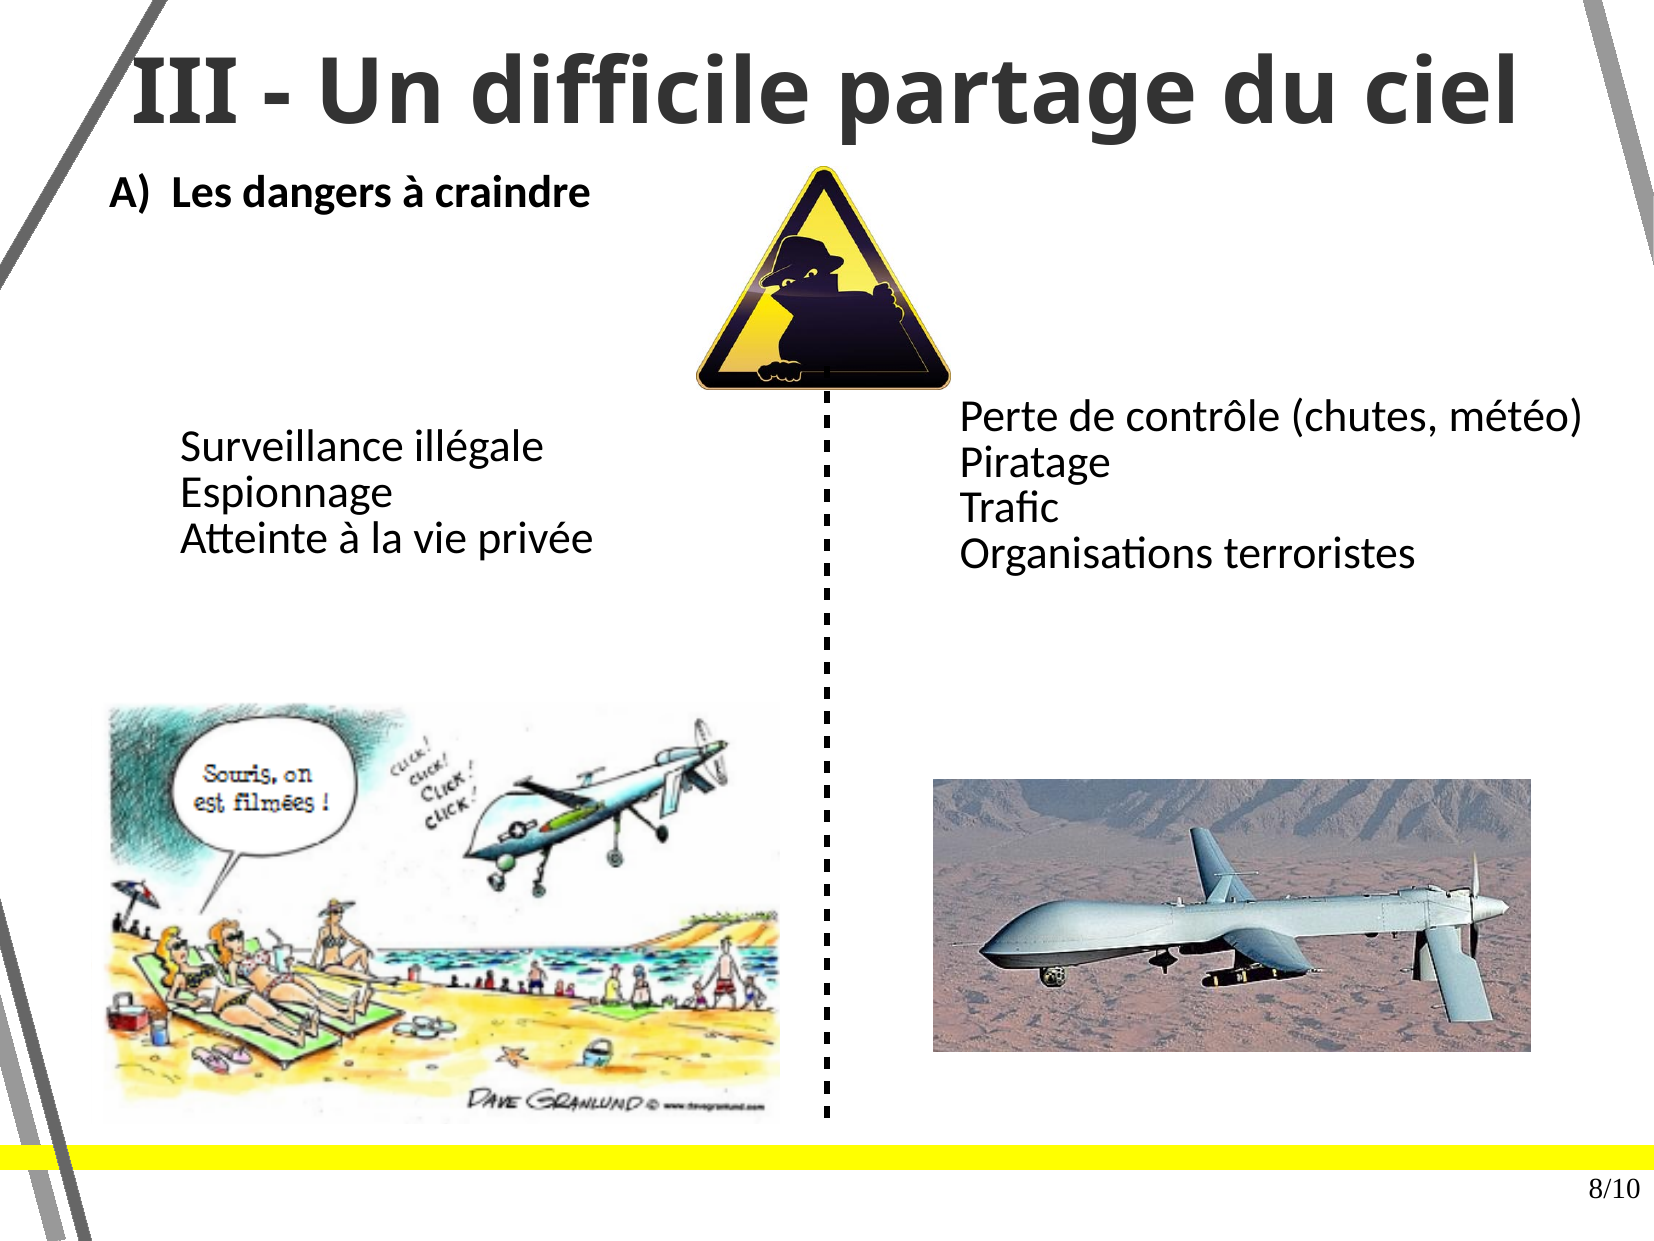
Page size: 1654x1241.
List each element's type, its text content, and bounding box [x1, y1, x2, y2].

text_box Perte de contrôle (chutes, météo) Piratage Trafic Organisations terroristes [944, 389, 1654, 740]
text_box Surveillance illégale Espionnage Atteinte à la vie privée [165, 420, 615, 603]
text_box A) Les dangers à craindre [94, 165, 993, 236]
picture [696, 236, 951, 390]
picture [933, 779, 1531, 1052]
title III - Un difficile partage du ciel [82, 0, 1571, 192]
picture [91, 696, 780, 1124]
